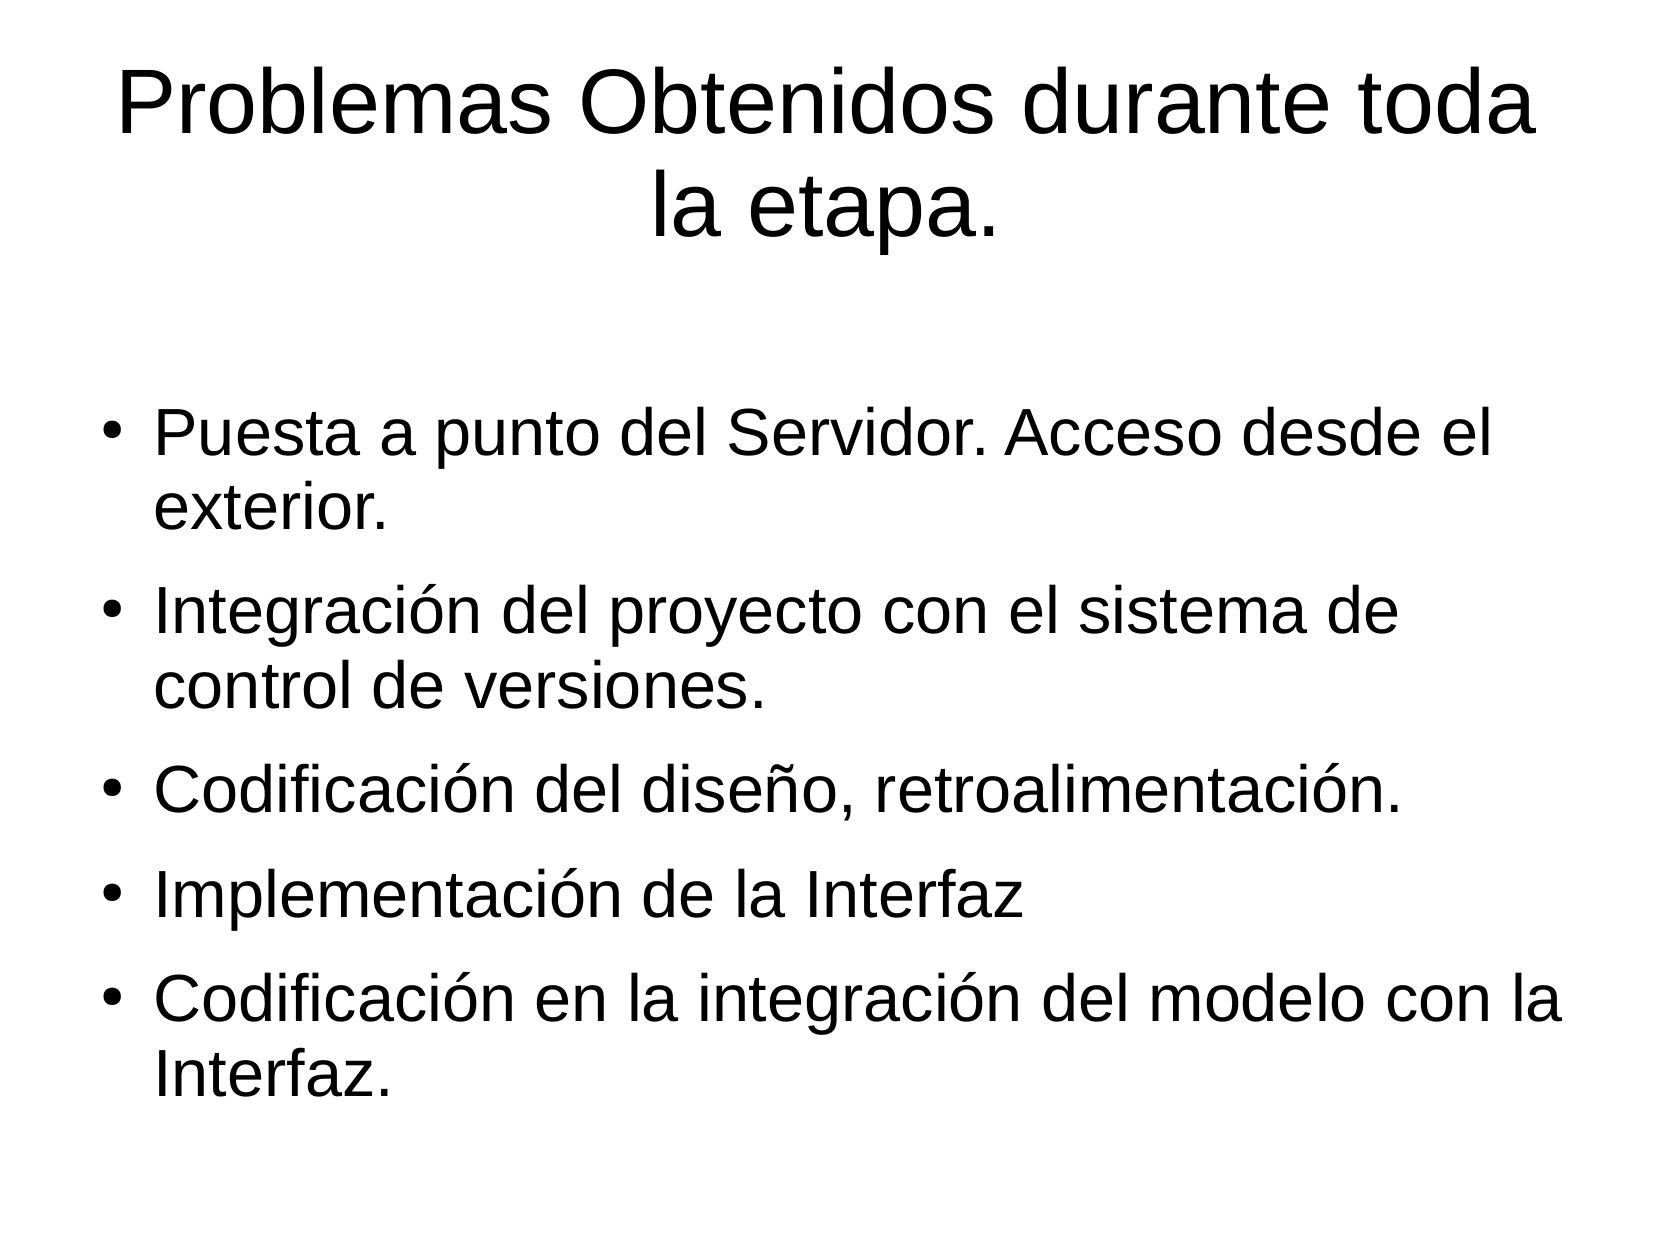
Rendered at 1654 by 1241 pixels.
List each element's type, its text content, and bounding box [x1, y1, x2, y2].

list Puesta a punto del Servidor. Acceso desde el exterior. Integración del proyecto con el sistema de control de versiones. Codificación del diseño, retroalimentación. Implementación de la Interfaz Codificación en la integración del modelo con la Interfaz. [82, 290, 1571, 1111]
title Problemas Obtenidos durante toda la etapa. [82, 50, 1571, 256]
